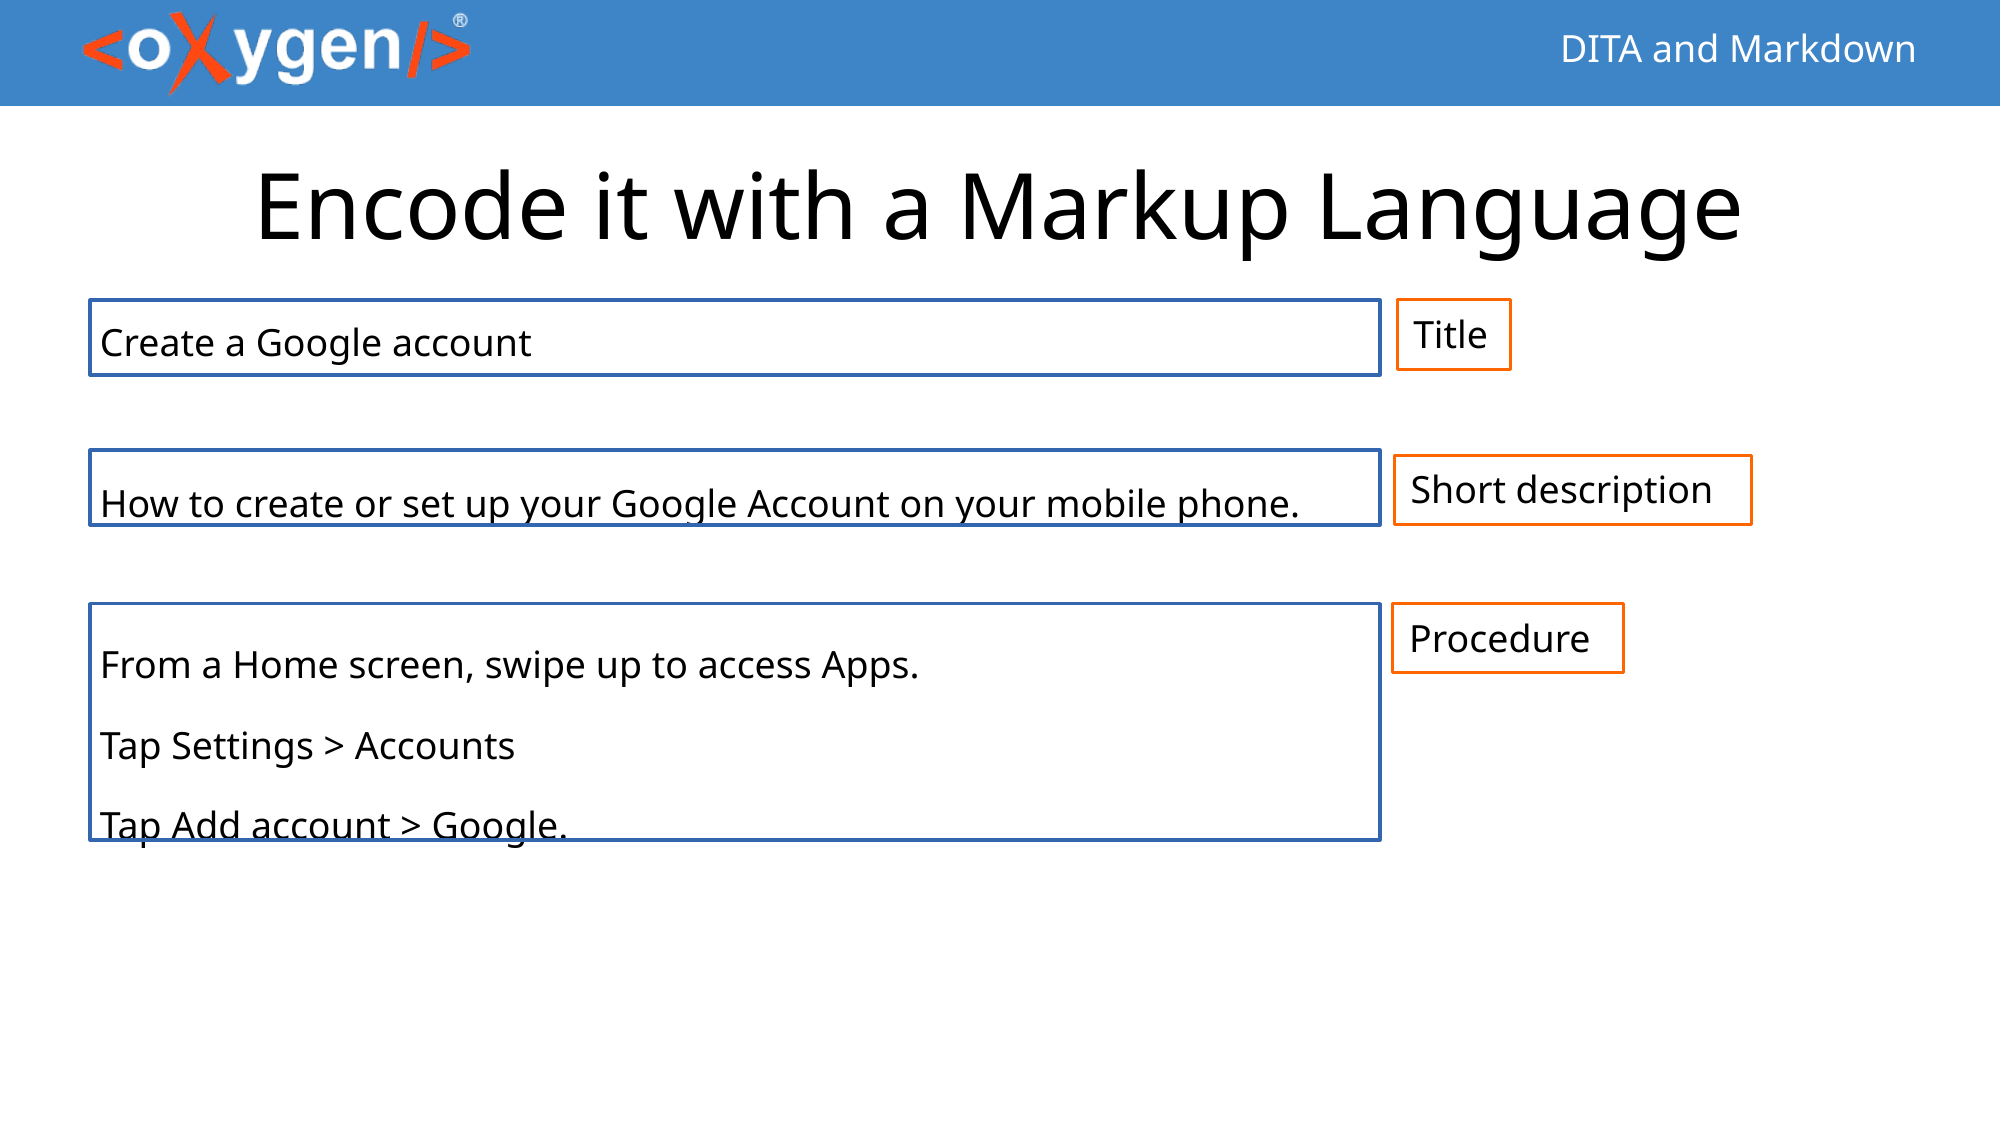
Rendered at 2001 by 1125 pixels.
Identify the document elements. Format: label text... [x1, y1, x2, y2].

list Create a Google account How to create or set up your Google Account on your mobile phone. From a Home screen, swipe up to access Apps. Tap Settings > Accounts Tap Add account > Google. [99, 316, 1900, 1083]
title Encode it with a Markup Language [99, 109, 1900, 298]
text_box Short description [1394, 455, 1752, 525]
list Create a Google account How to create or set up your Google Account on your mobile phone. From a Home screen, swipe up to access Apps. Tap Settings > Accounts Tap Add account > Google. [99, 605, 1378, 838]
list Create a Google account How to create or set up your Google Account on your mobile phone. From a Home screen, swipe up to access Apps. Tap Settings > Accounts Tap Add account > Google. [99, 316, 1378, 373]
picture [75, 0, 488, 106]
list Create a Google account How to create or set up your Google Account on your mobile phone. From a Home screen, swipe up to access Apps. Tap Settings > Accounts Tap Add account > Google. [99, 452, 1378, 523]
text_box Title [1397, 299, 1511, 370]
text_box Procedure [1392, 603, 1624, 673]
